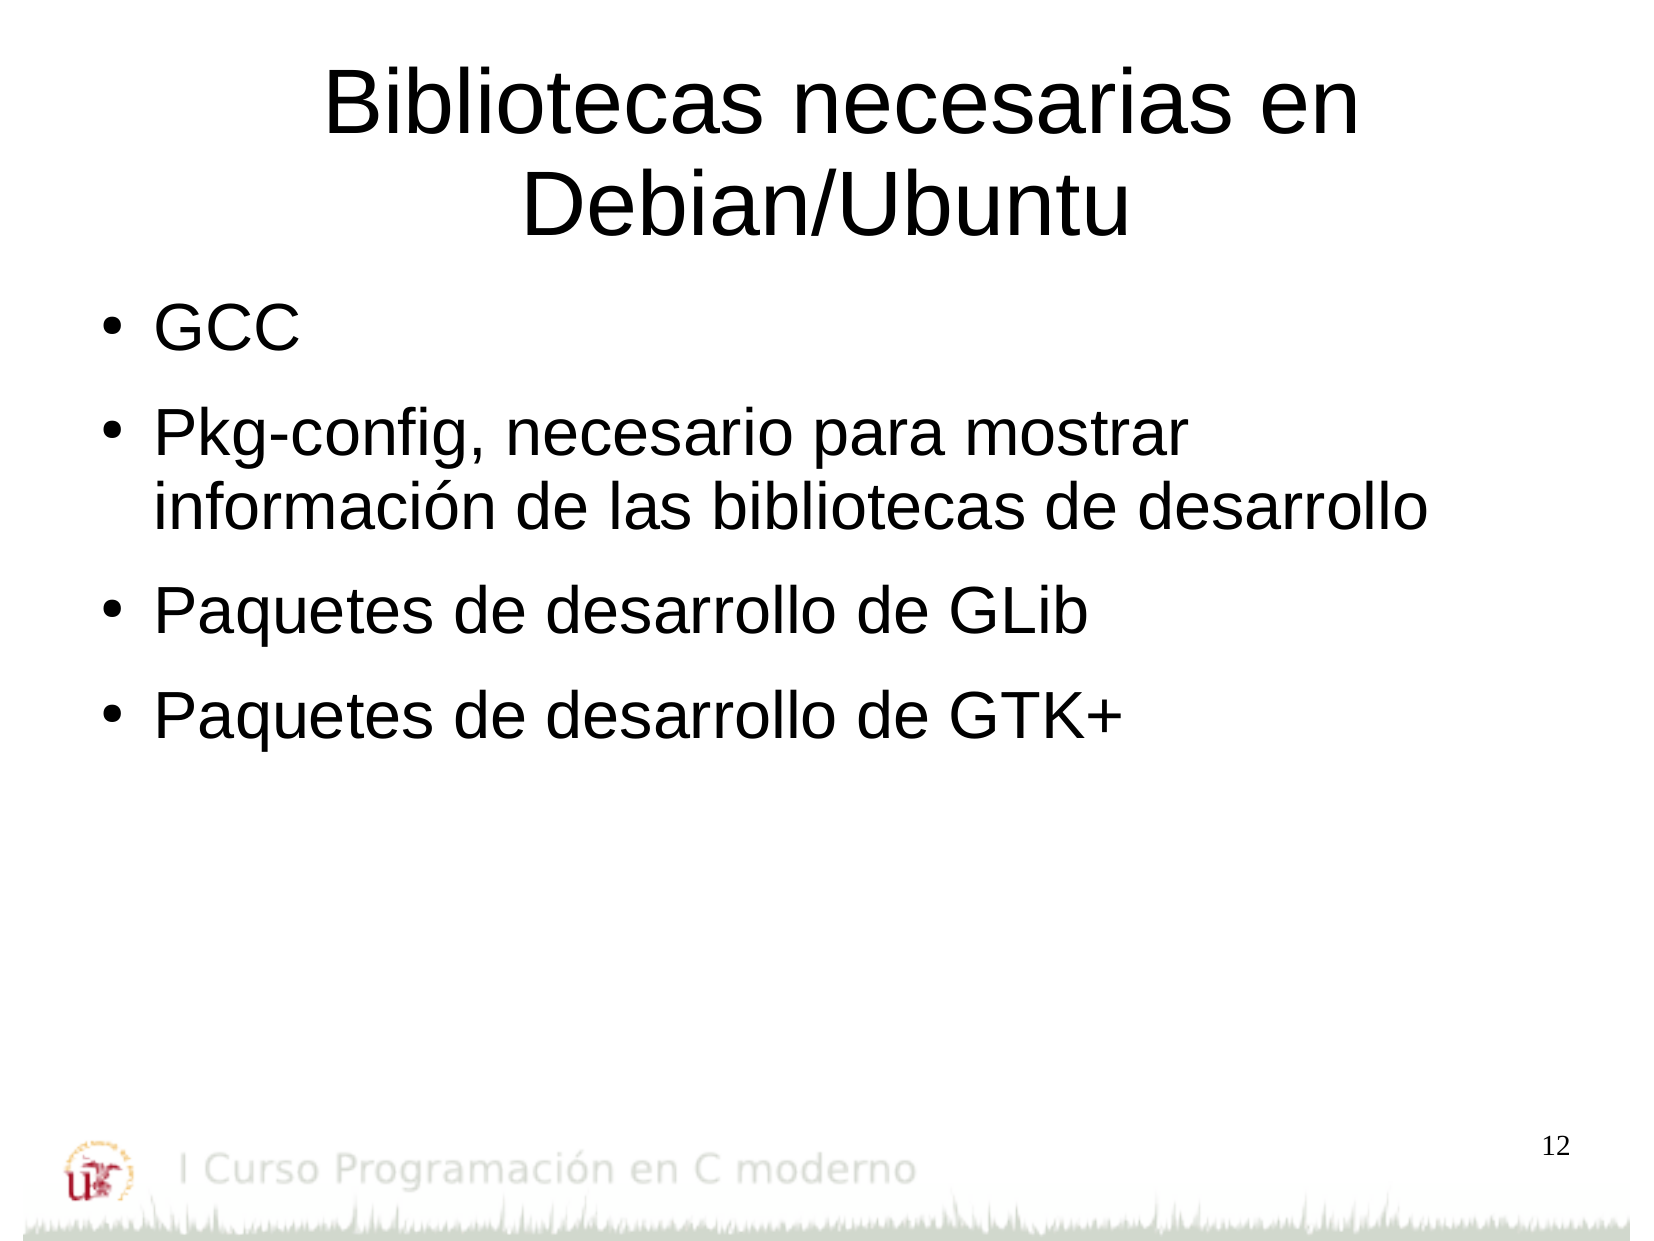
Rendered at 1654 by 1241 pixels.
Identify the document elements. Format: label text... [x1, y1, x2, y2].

picture [23, 1136, 1630, 1241]
list GCC Pkg-config, necesario para mostrar información de las bibliotecas de desarrollo Paquetes de desarrollo de GLib Paquetes de desarrollo de GTK+ [82, 290, 1538, 1010]
title Bibliotecas necesarias en Debian/Ubuntu [82, 49, 1571, 257]
